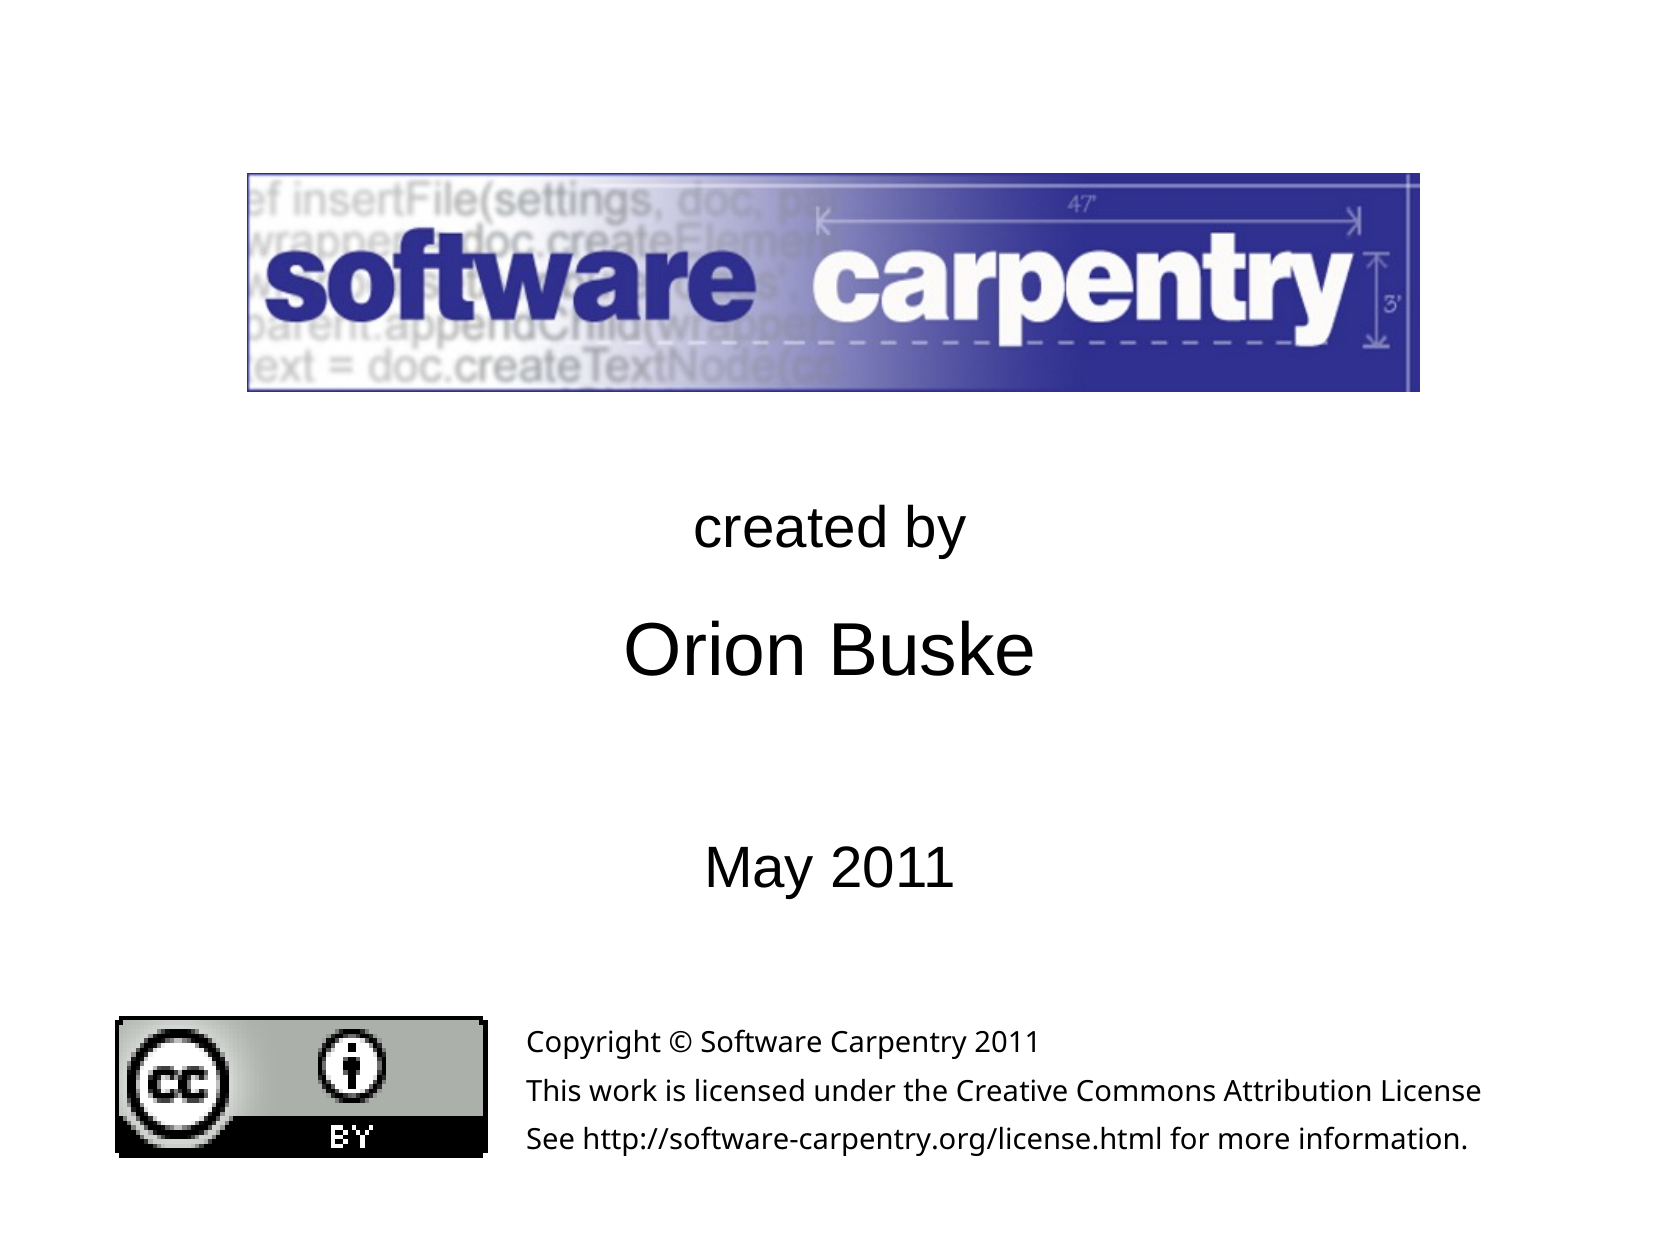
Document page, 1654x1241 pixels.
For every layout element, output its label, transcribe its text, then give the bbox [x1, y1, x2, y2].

picture [115, 1016, 488, 1158]
title Orion Buske [80, 601, 1581, 734]
list May 2011 [80, 827, 1581, 970]
picture [247, 173, 1420, 392]
text_box created by [80, 487, 1581, 583]
